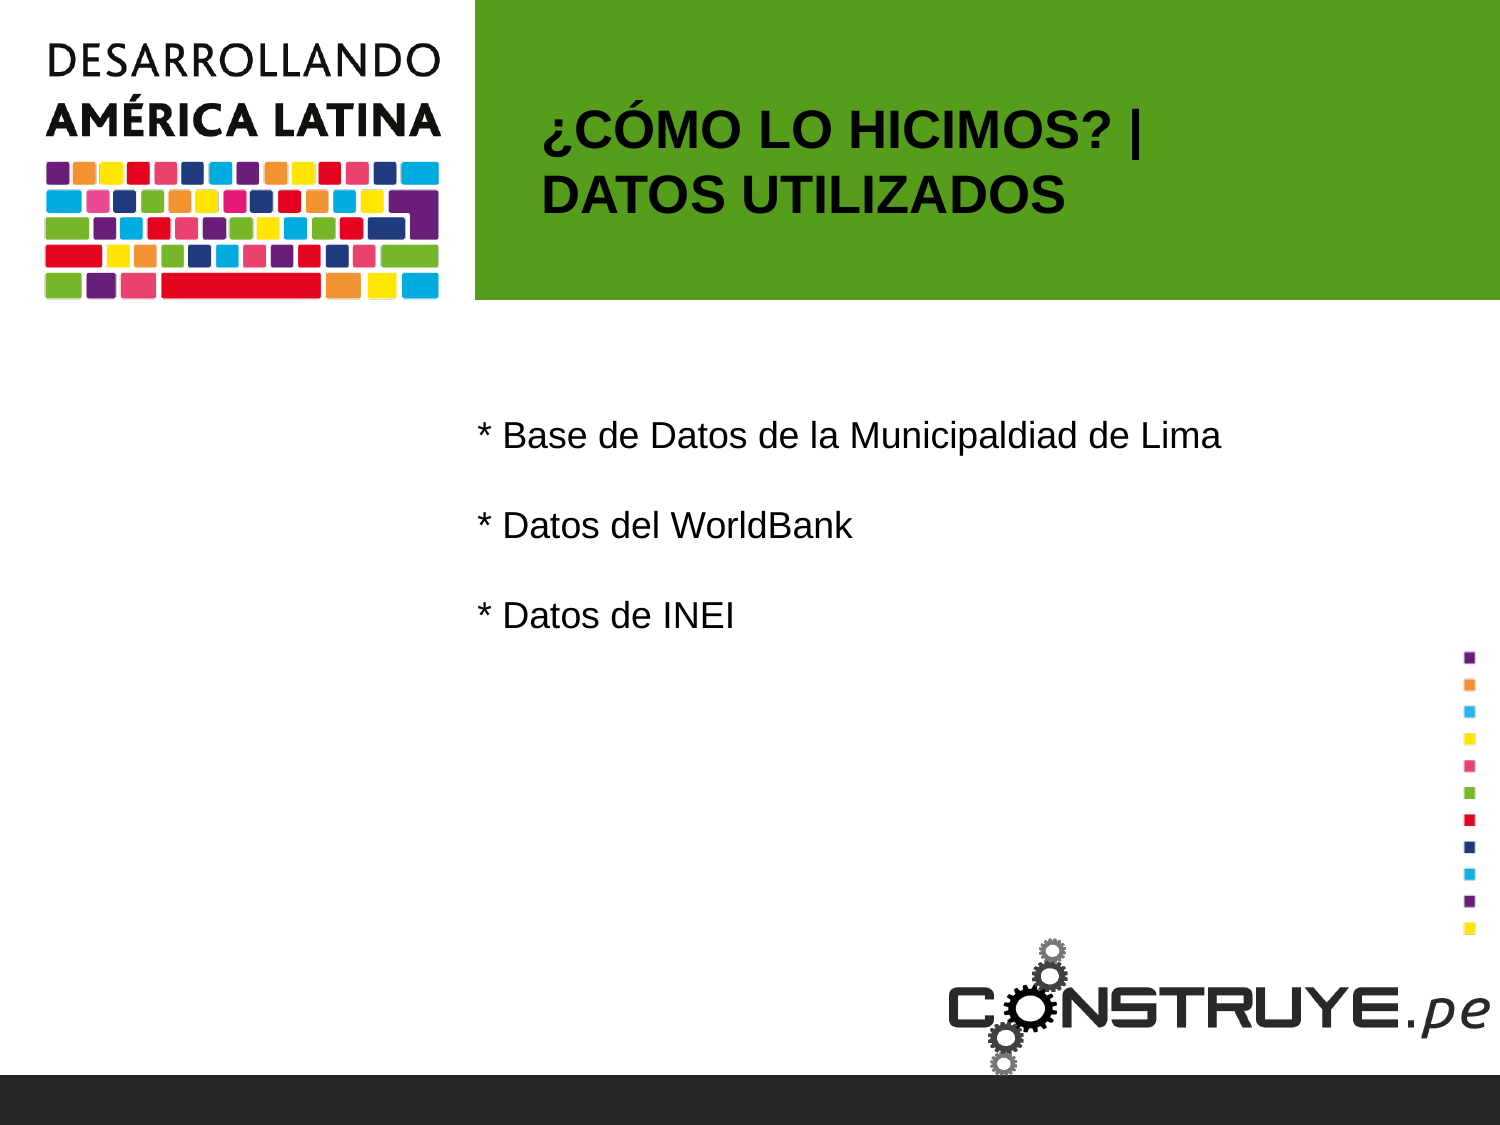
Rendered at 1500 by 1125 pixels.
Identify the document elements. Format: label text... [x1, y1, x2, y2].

text_box * Base de Datos de la Municipaldiad de Lima * Datos del WorldBank * Datos de INEI [462, 404, 1413, 579]
text_box ¿CÓMO LO HICIMOS? | DATOS UTILIZADOS [527, 87, 1300, 142]
picture [939, 933, 1500, 1081]
text_box [1455, 638, 1488, 933]
text_box [38, 37, 443, 305]
text_box [0, 1075, 1500, 1125]
text_box [475, 0, 1500, 300]
